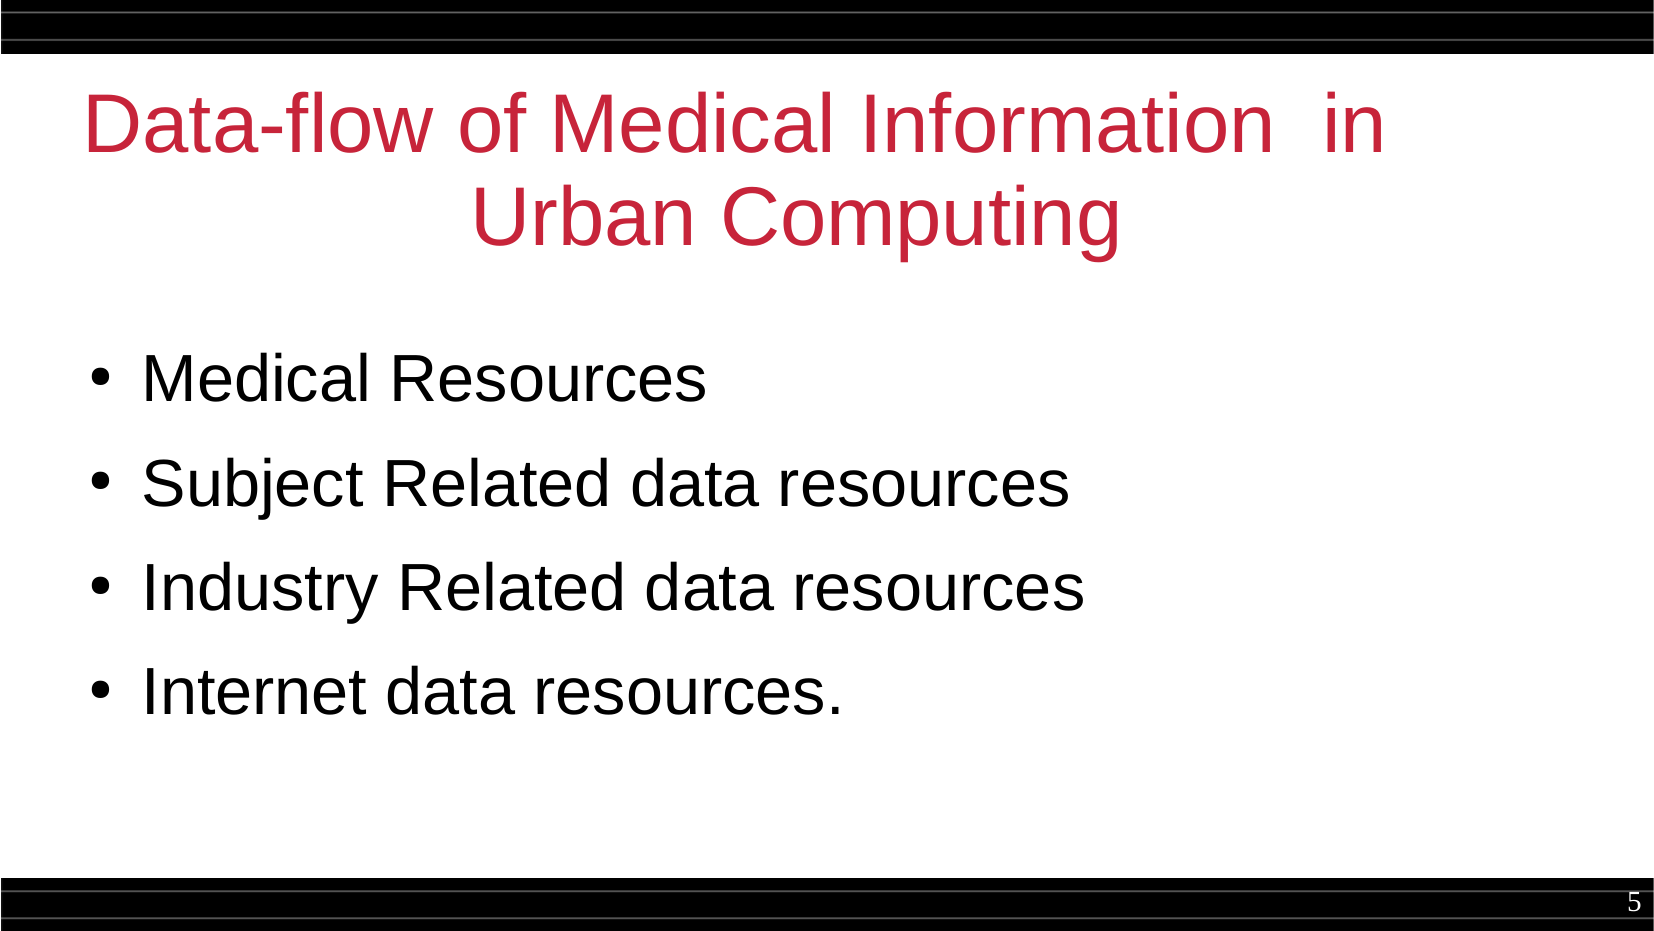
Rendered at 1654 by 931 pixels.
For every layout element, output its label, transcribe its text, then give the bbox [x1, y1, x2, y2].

picture [1, 878, 1654, 931]
list Medical Resources Subject Related data resources Industry Related data resources Internet data resources. [70, 341, 1560, 827]
picture [1, 0, 1654, 54]
title Data-flow of Medical Information in Urban Computing [82, 77, 1571, 264]
